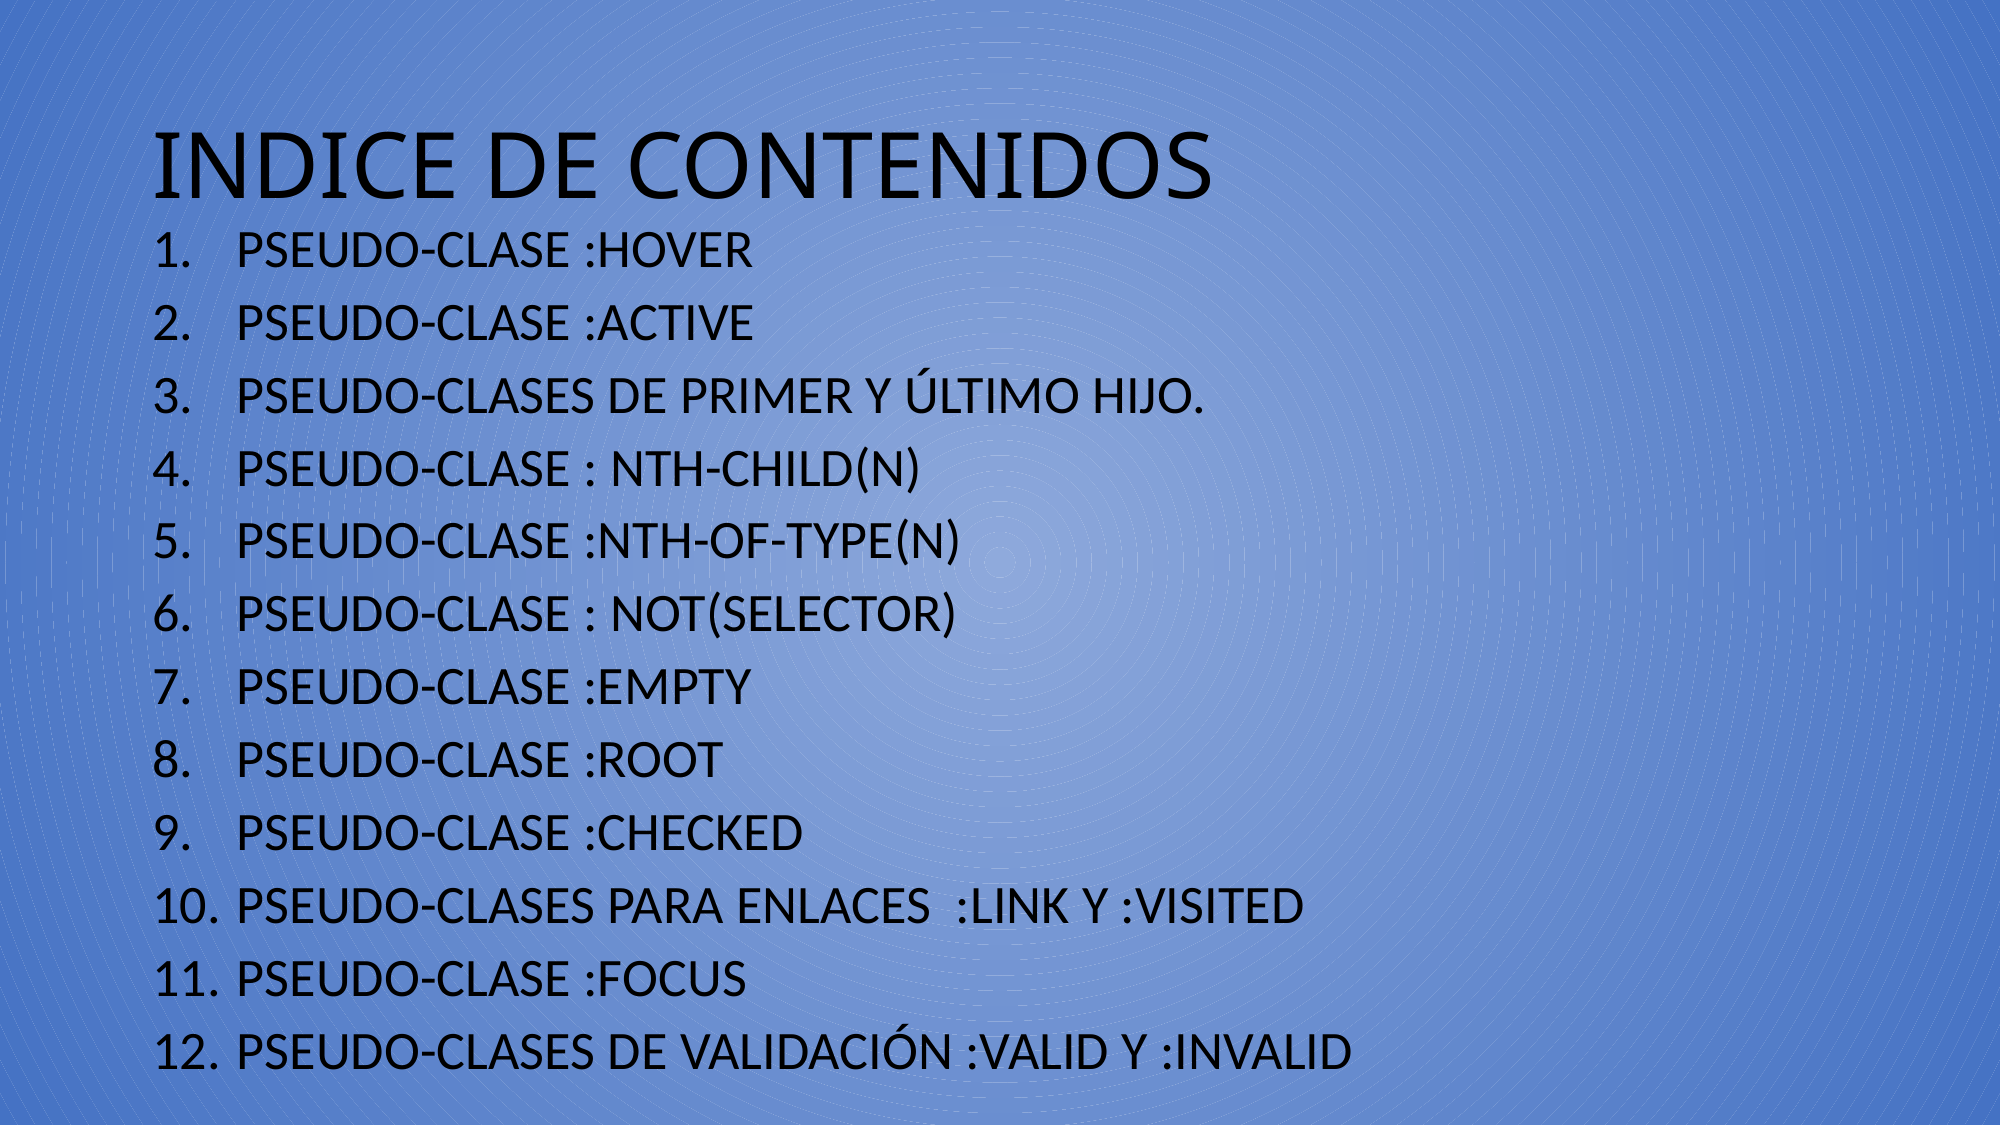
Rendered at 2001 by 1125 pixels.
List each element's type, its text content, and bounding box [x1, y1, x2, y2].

list PSEUDO-CLASE :HOVER PSEUDO-CLASE :ACTIVE PSEUDO-CLASES DE PRIMER Y ÚLTIMO HIJO. PSEUDO-CLASE : NTH-CHILD(N) PSEUDO-CLASE :NTH-OF-TYPE(N) PSEUDO-CLASE : NOT(SELECTOR) PSEUDO-CLASE :EMPTY PSEUDO-CLASE :ROOT PSEUDO-CLASE :CHECKED PSEUDO-CLASES PARA ENLACES :LINK Y :VISITED PSEUDO-CLASE :FOCUS PSEUDO-CLASES DE VALIDACIÓN :VALID Y :INVALID [137, 218, 1863, 1125]
title INDICE DE CONTENIDOS [137, 59, 1863, 218]
